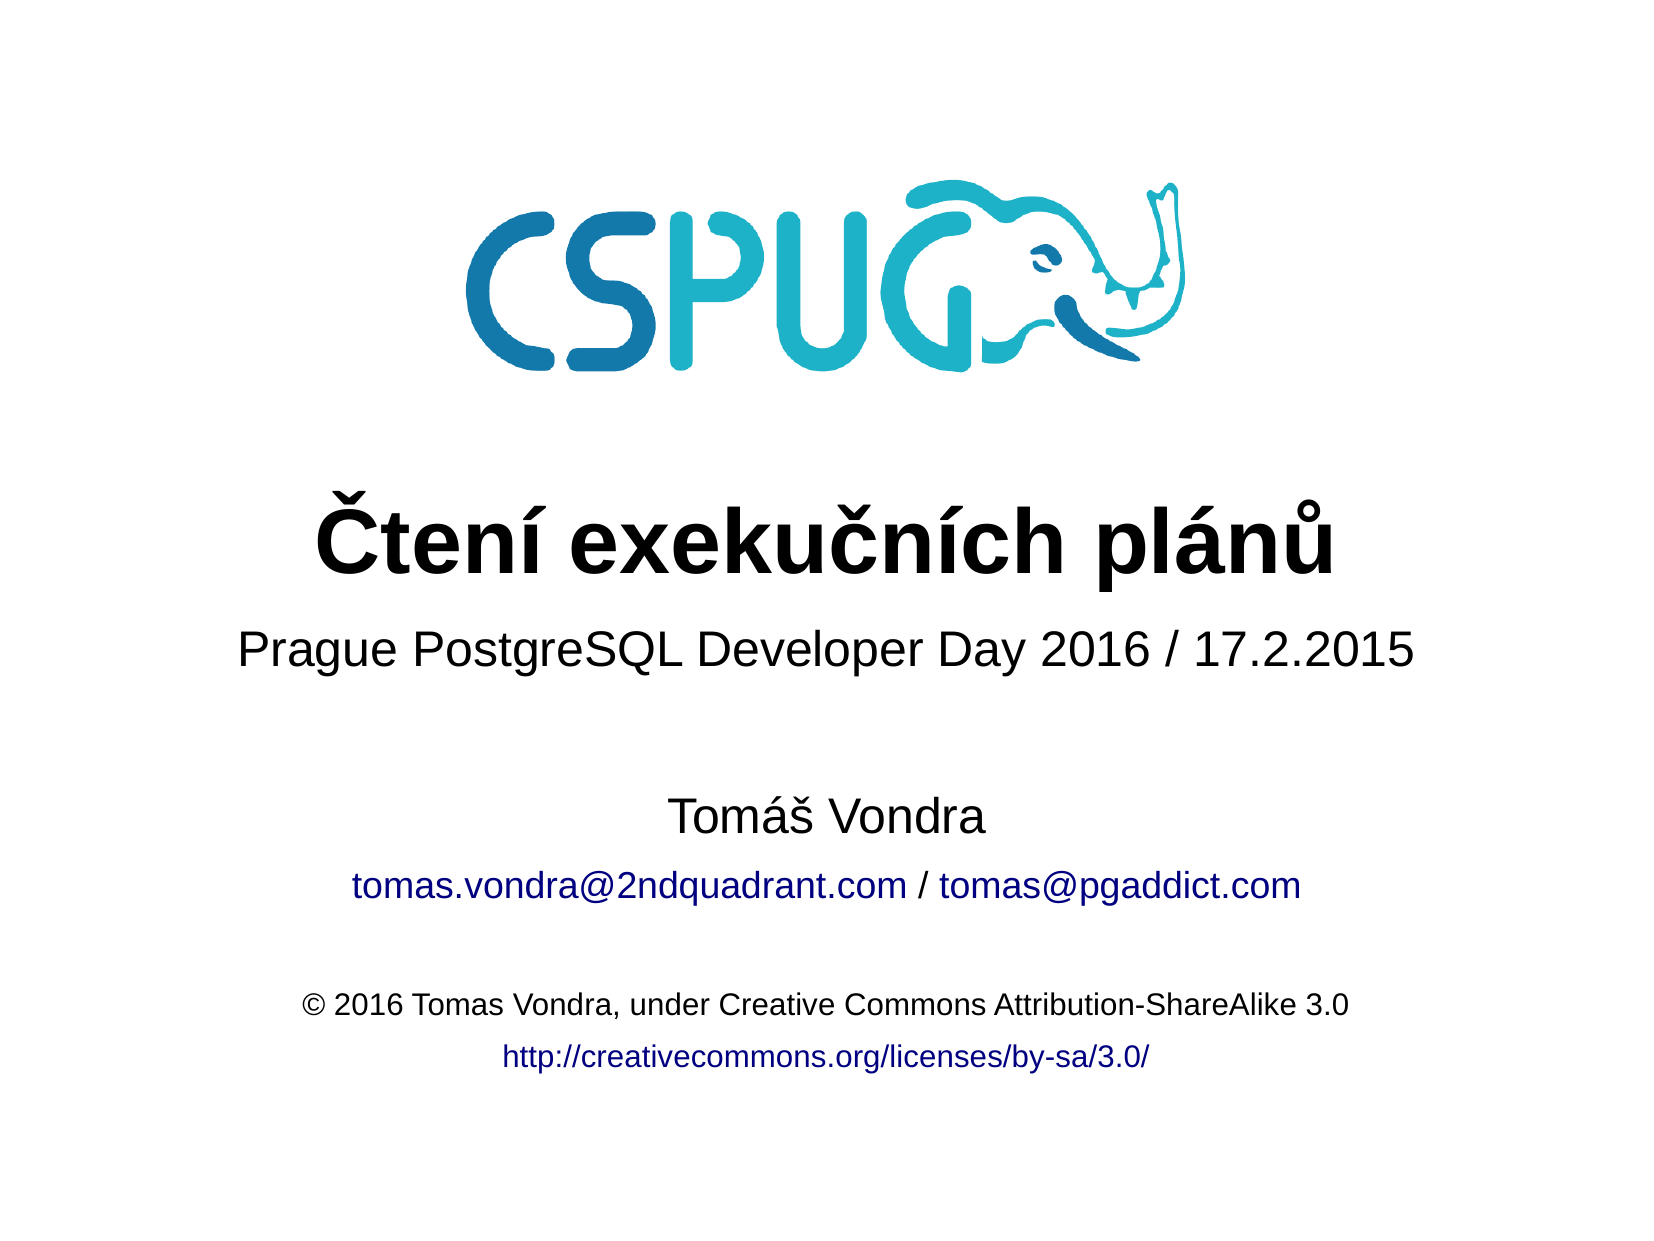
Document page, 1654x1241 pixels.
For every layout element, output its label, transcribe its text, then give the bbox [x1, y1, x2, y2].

subtitle Čtení exekučních plánů Prague PostgreSQL Developer Day 2016 / 17.2.2015 Tomáš Vondra tomas.vondra@2ndquadrant.com / tomas@pgaddict.com © 2016 Tomas Vondra, under Creative Commons Attribution-ShareAlike 3.0 http://creativecommons.org/licenses/by-sa/3.0/ [82, 90, 1571, 1167]
picture [395, 146, 1258, 437]
